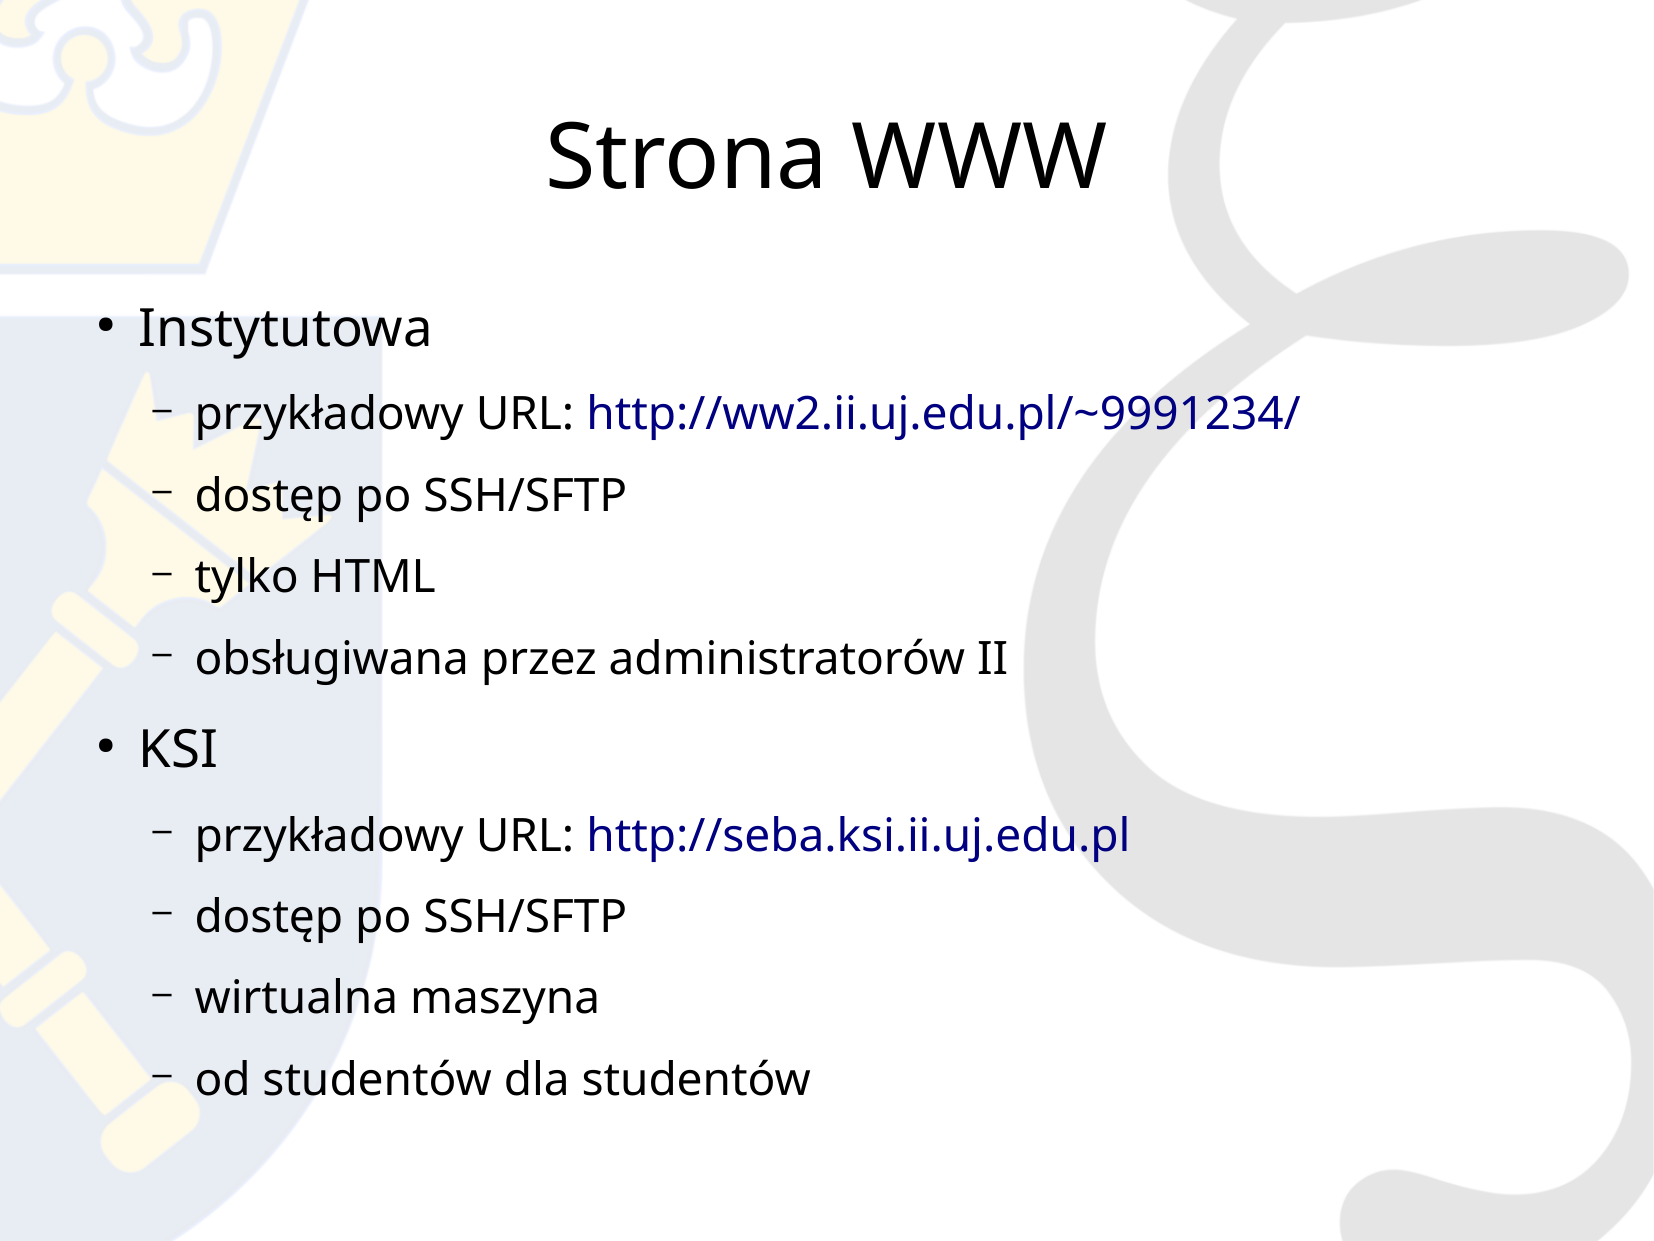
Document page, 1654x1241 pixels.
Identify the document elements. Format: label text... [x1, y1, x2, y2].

title Strona WWW [82, 49, 1571, 257]
list Instytutowa przykładowy URL: http://ww2.ii.uj.edu.pl/~9991234/ dostęp po SSH/SFTP tylko HTML obsługiwana przez administratorów II KSI przykładowy URL: http://seba.ksi.ii.uj.edu.pl dostęp po SSH/SFTP wirtualna maszyna od studentów dla studentów [82, 290, 1571, 1111]
picture [0, 0, 1654, 1241]
